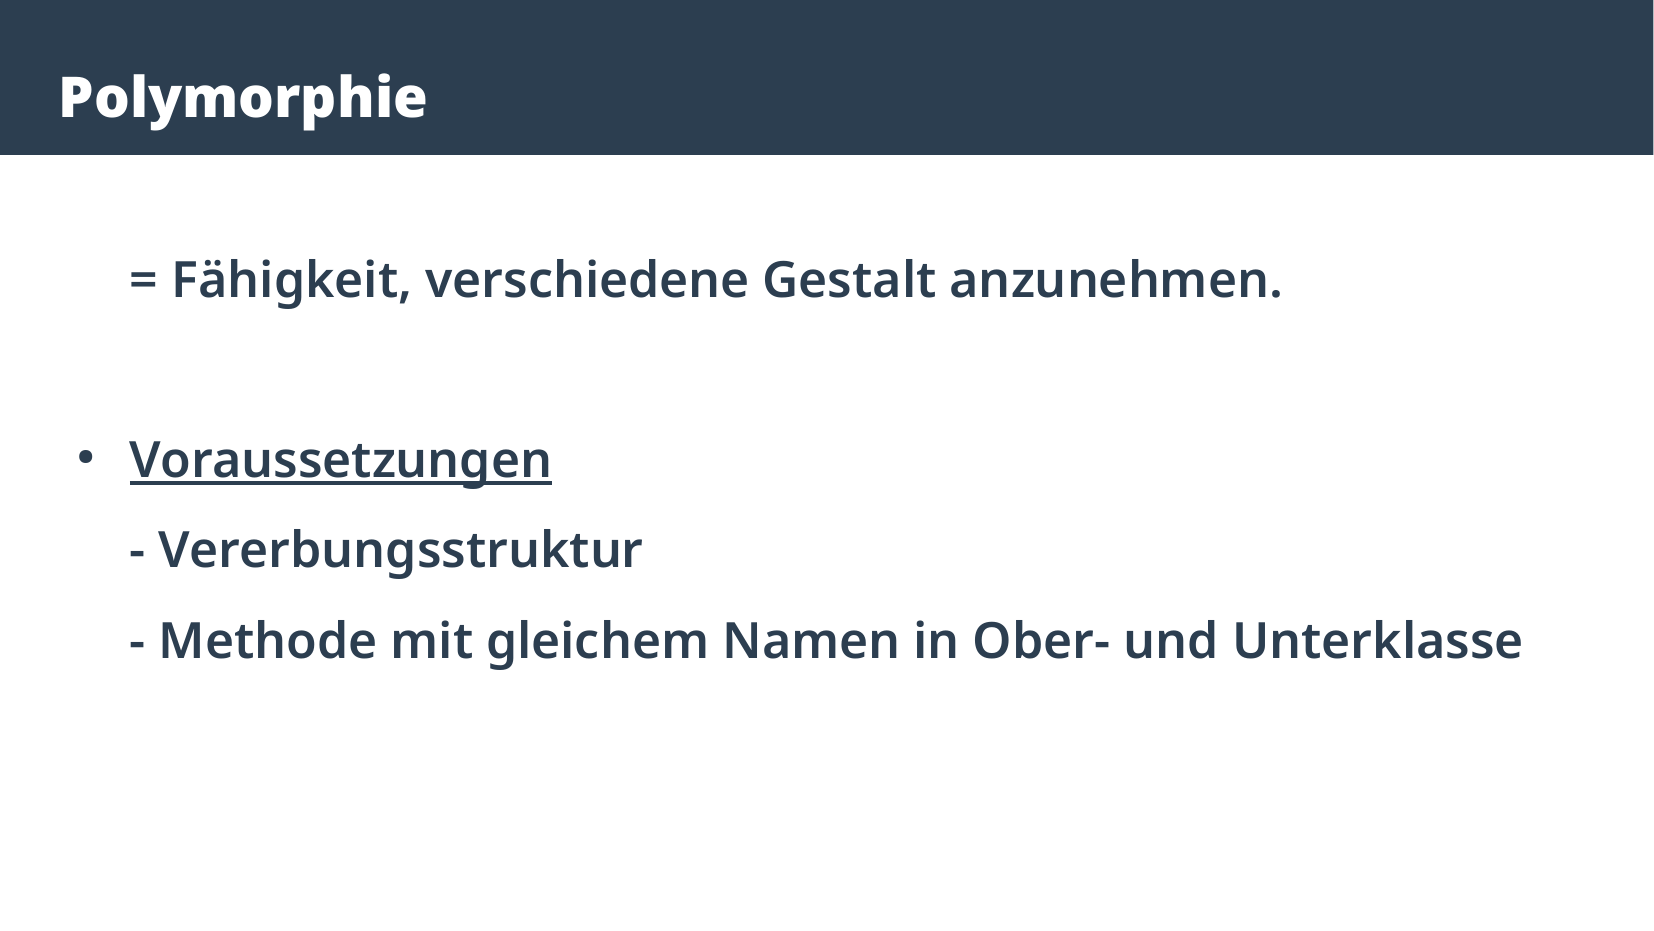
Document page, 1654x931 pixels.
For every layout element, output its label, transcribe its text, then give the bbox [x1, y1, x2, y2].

list = Fähigkeit, verschiedene Gestalt anzunehmen. Voraussetzungen - Vererbungsstruktur - Methode mit gleichem Namen in Ober- und Unterklasse [59, 243, 1595, 864]
title Polymorphie [59, 37, 1595, 156]
